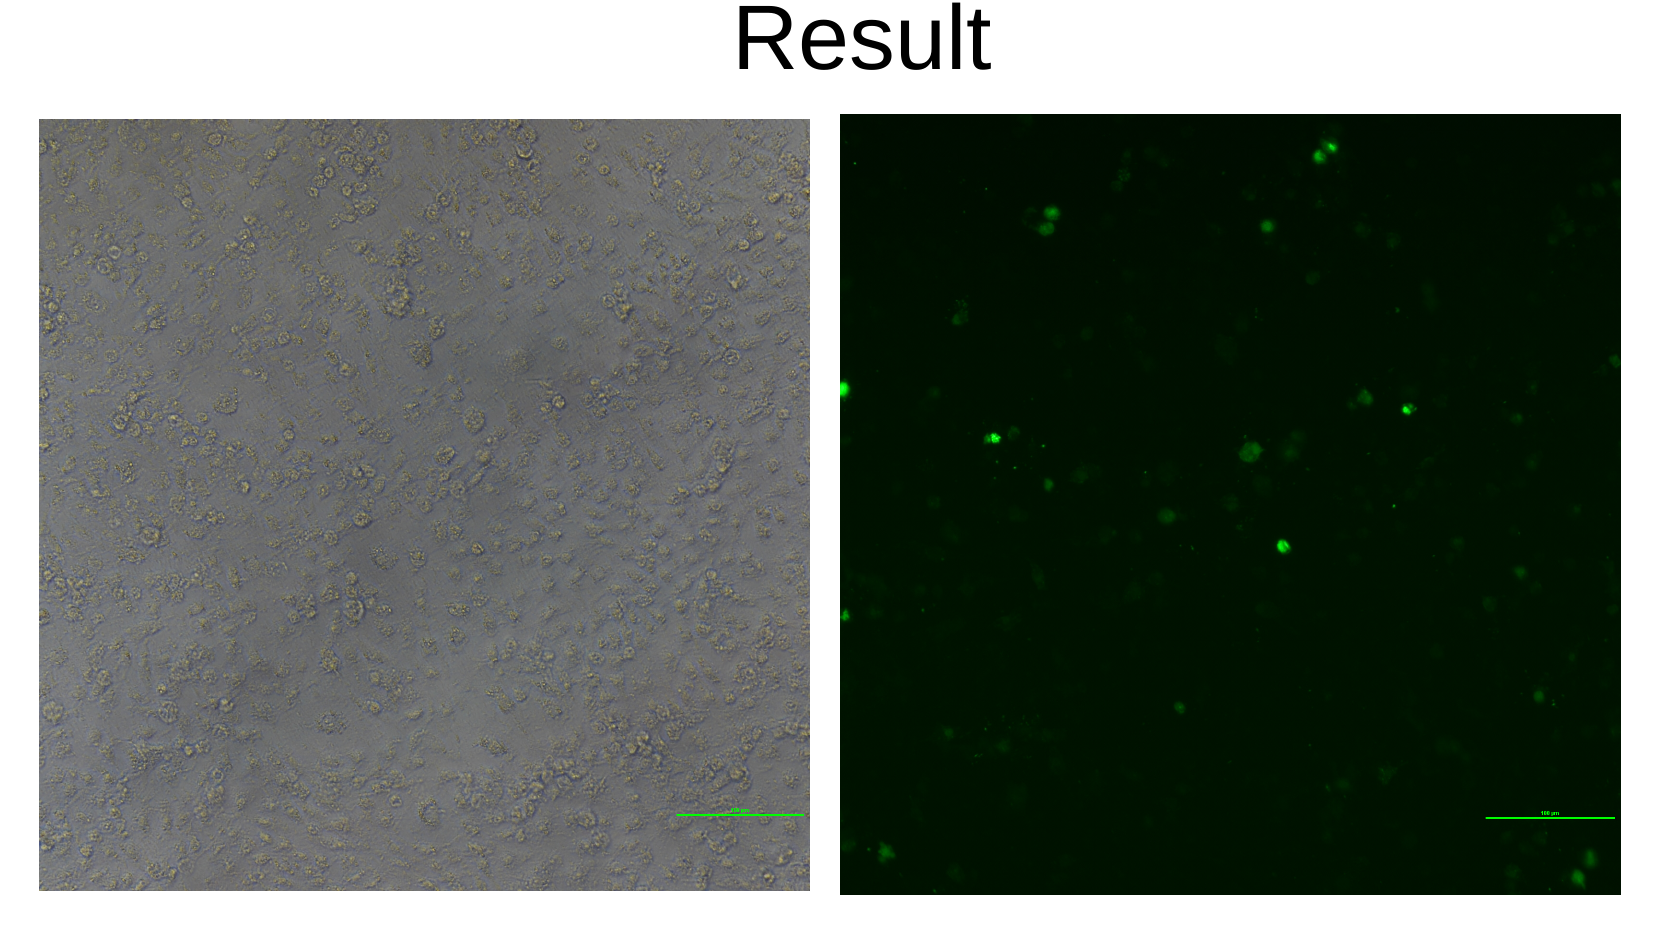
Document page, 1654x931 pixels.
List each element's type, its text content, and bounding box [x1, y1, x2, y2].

picture [840, 114, 1621, 895]
picture [39, 119, 811, 891]
title Result [720, 0, 1006, 89]
